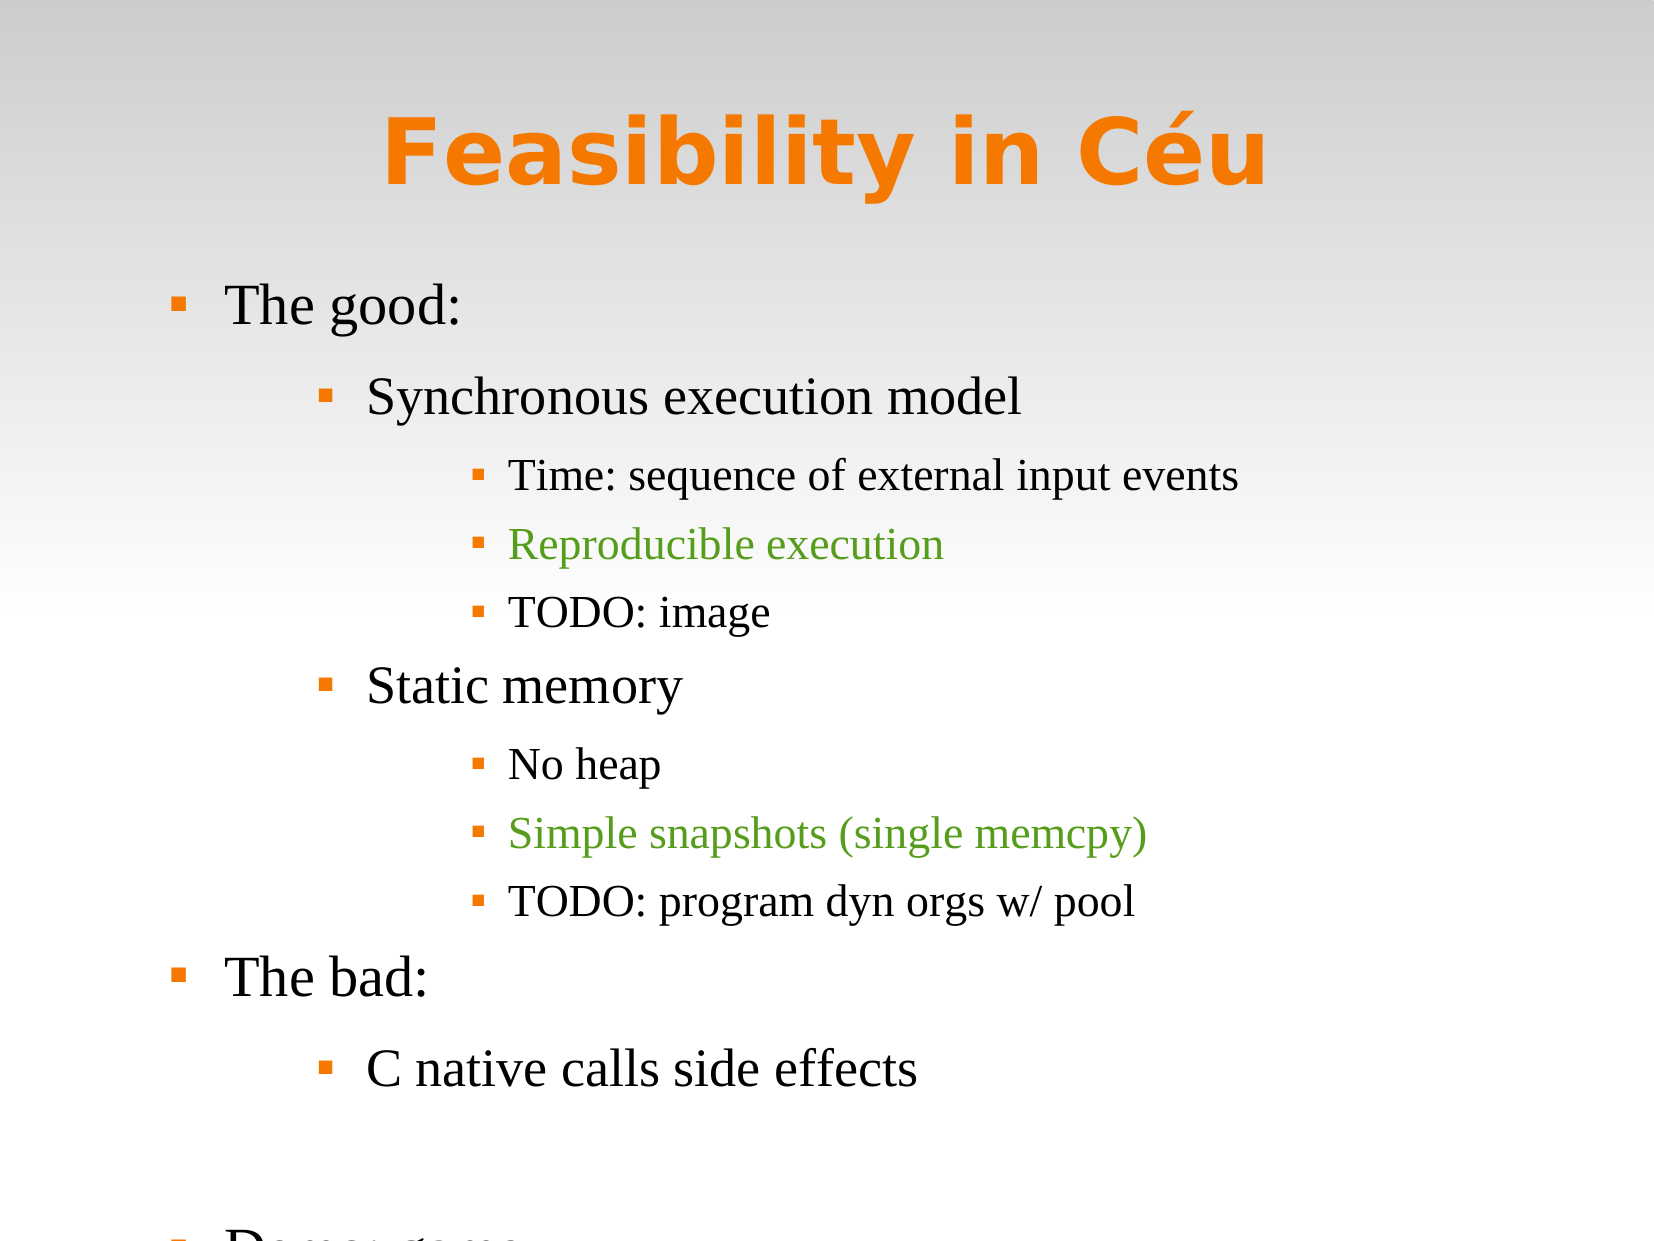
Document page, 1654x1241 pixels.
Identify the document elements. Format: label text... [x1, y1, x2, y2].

title Feasibility in Céu [82, 49, 1571, 257]
list The good: Synchronous execution model Time: sequence of external input events Reproducible execution TODO: image Static memory No heap Simple snapshots (single memcpy) TODO: program dyn orgs w/ pool The bad: C native calls side effects Demo: game [82, 272, 1576, 1241]
